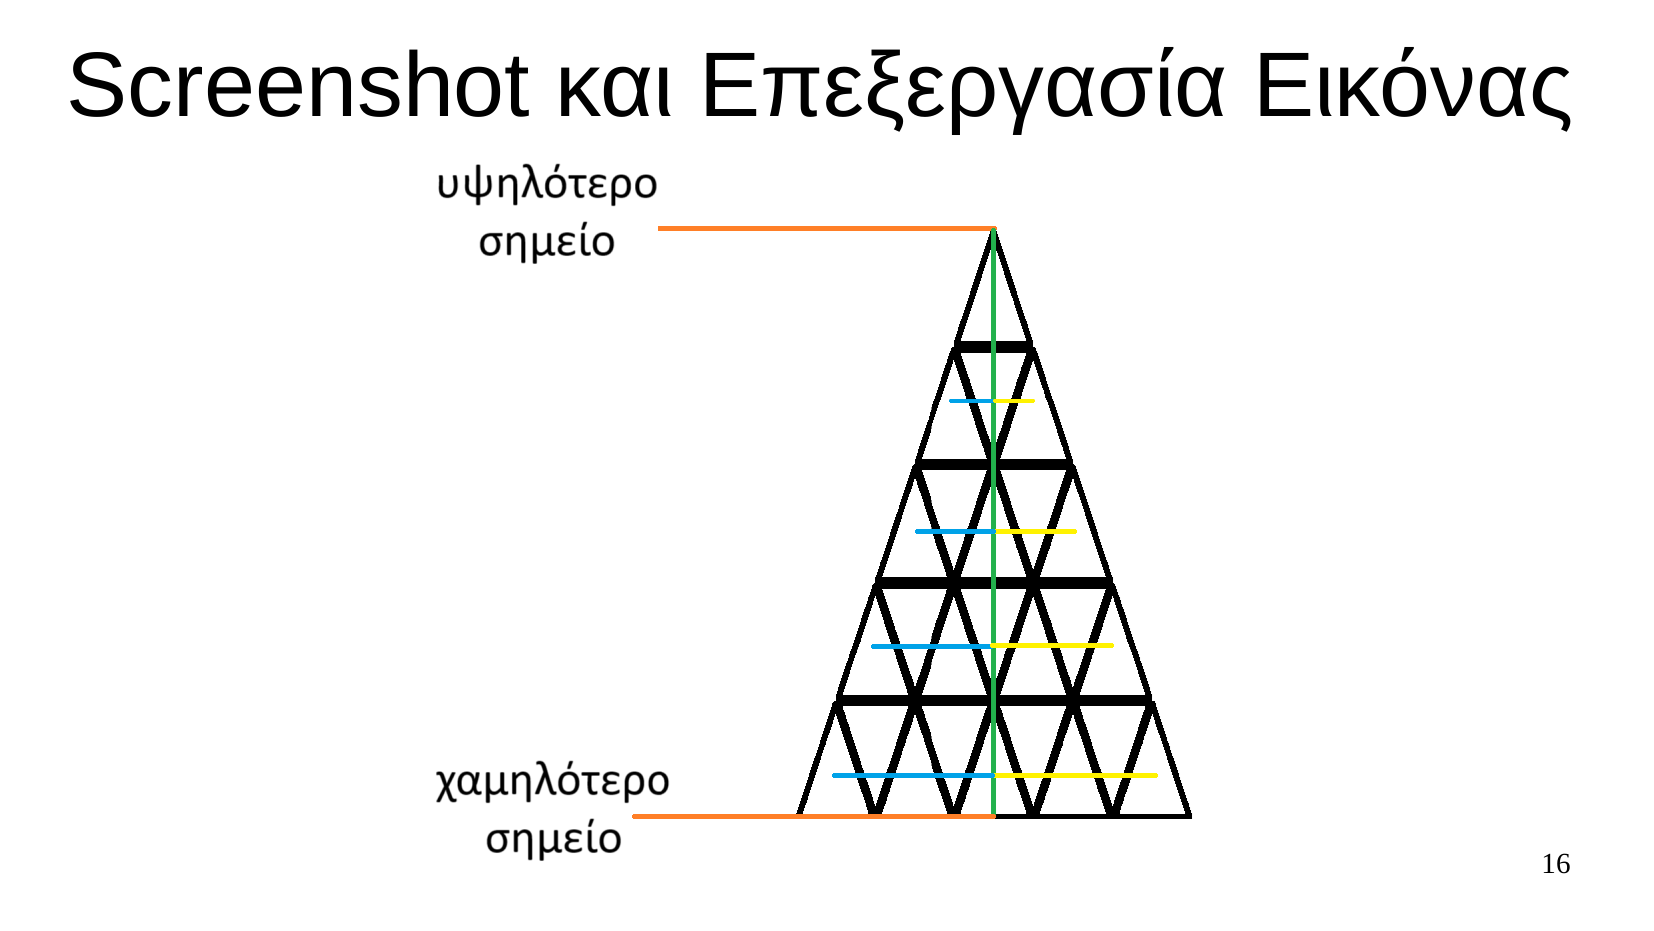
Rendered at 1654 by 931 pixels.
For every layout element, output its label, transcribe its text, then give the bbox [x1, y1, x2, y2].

title Screenshot και Επεξεργασία Εικόνας [0, 0, 1654, 188]
picture [392, 149, 1201, 901]
